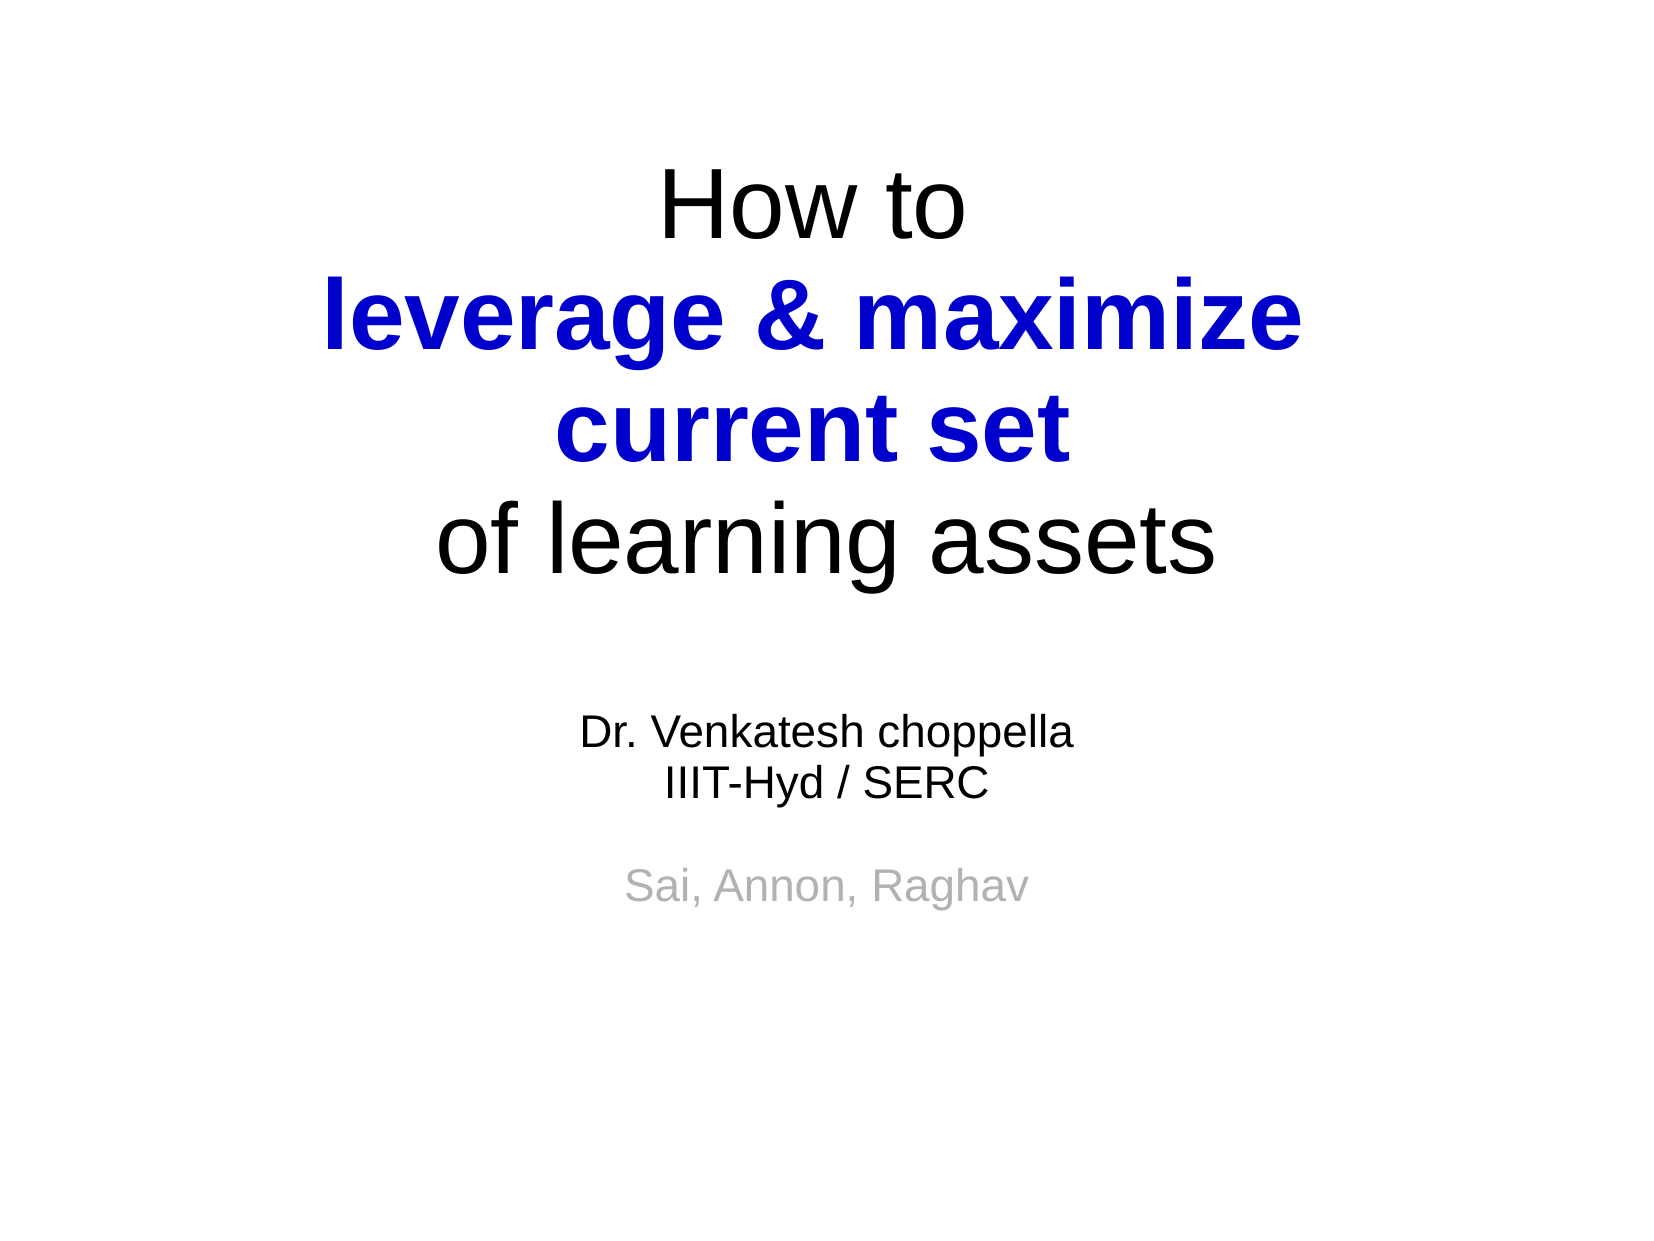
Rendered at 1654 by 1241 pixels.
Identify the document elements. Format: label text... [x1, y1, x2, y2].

subtitle How to leverage & maximize current set of learning assets Dr. Venkatesh choppella IIIT-Hyd / SERC Sai, Annon, Raghav [82, 49, 1571, 1010]
